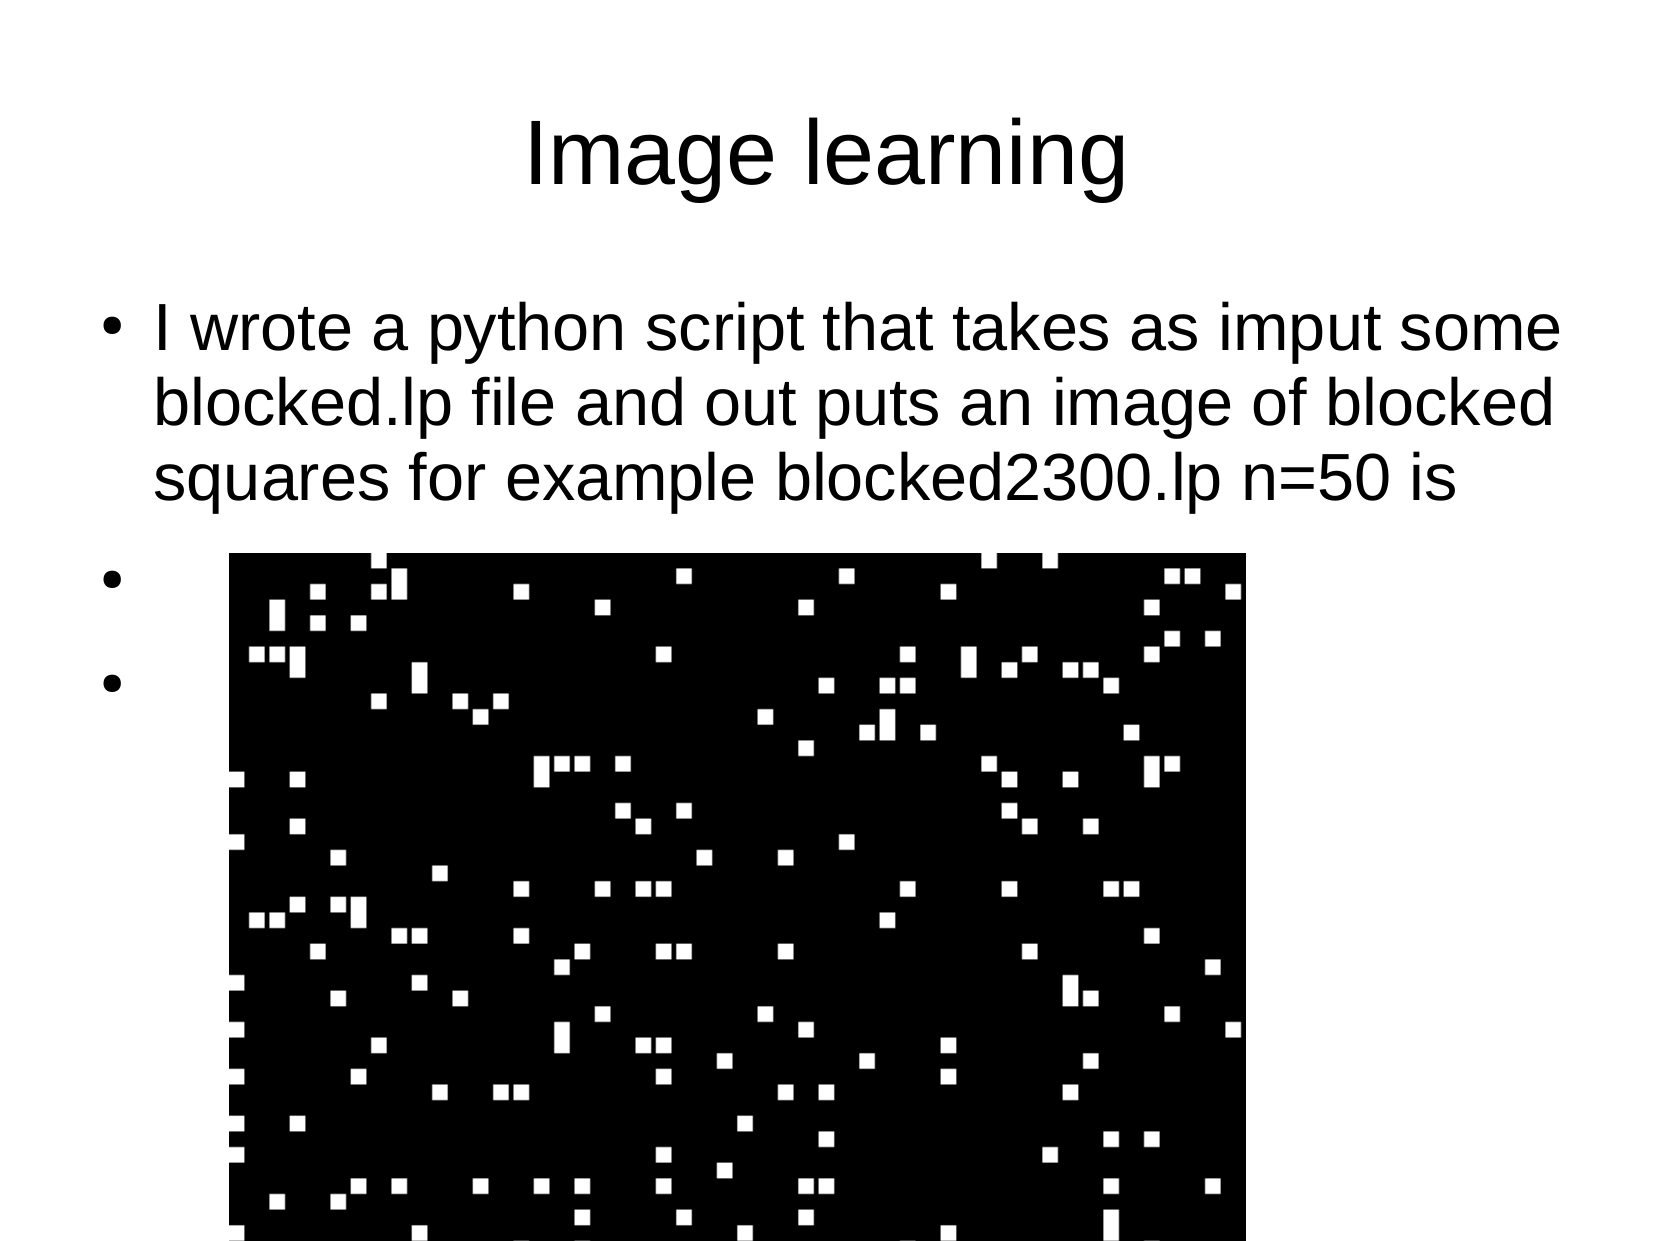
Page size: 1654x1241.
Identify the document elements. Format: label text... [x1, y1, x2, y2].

title Image learning [82, 49, 1571, 257]
picture [229, 553, 1246, 1241]
list I wrote a python script that takes as imput some blocked.lp file and out puts an image of blocked squares for example blocked2300.lp n=50 is [82, 290, 1571, 1010]
